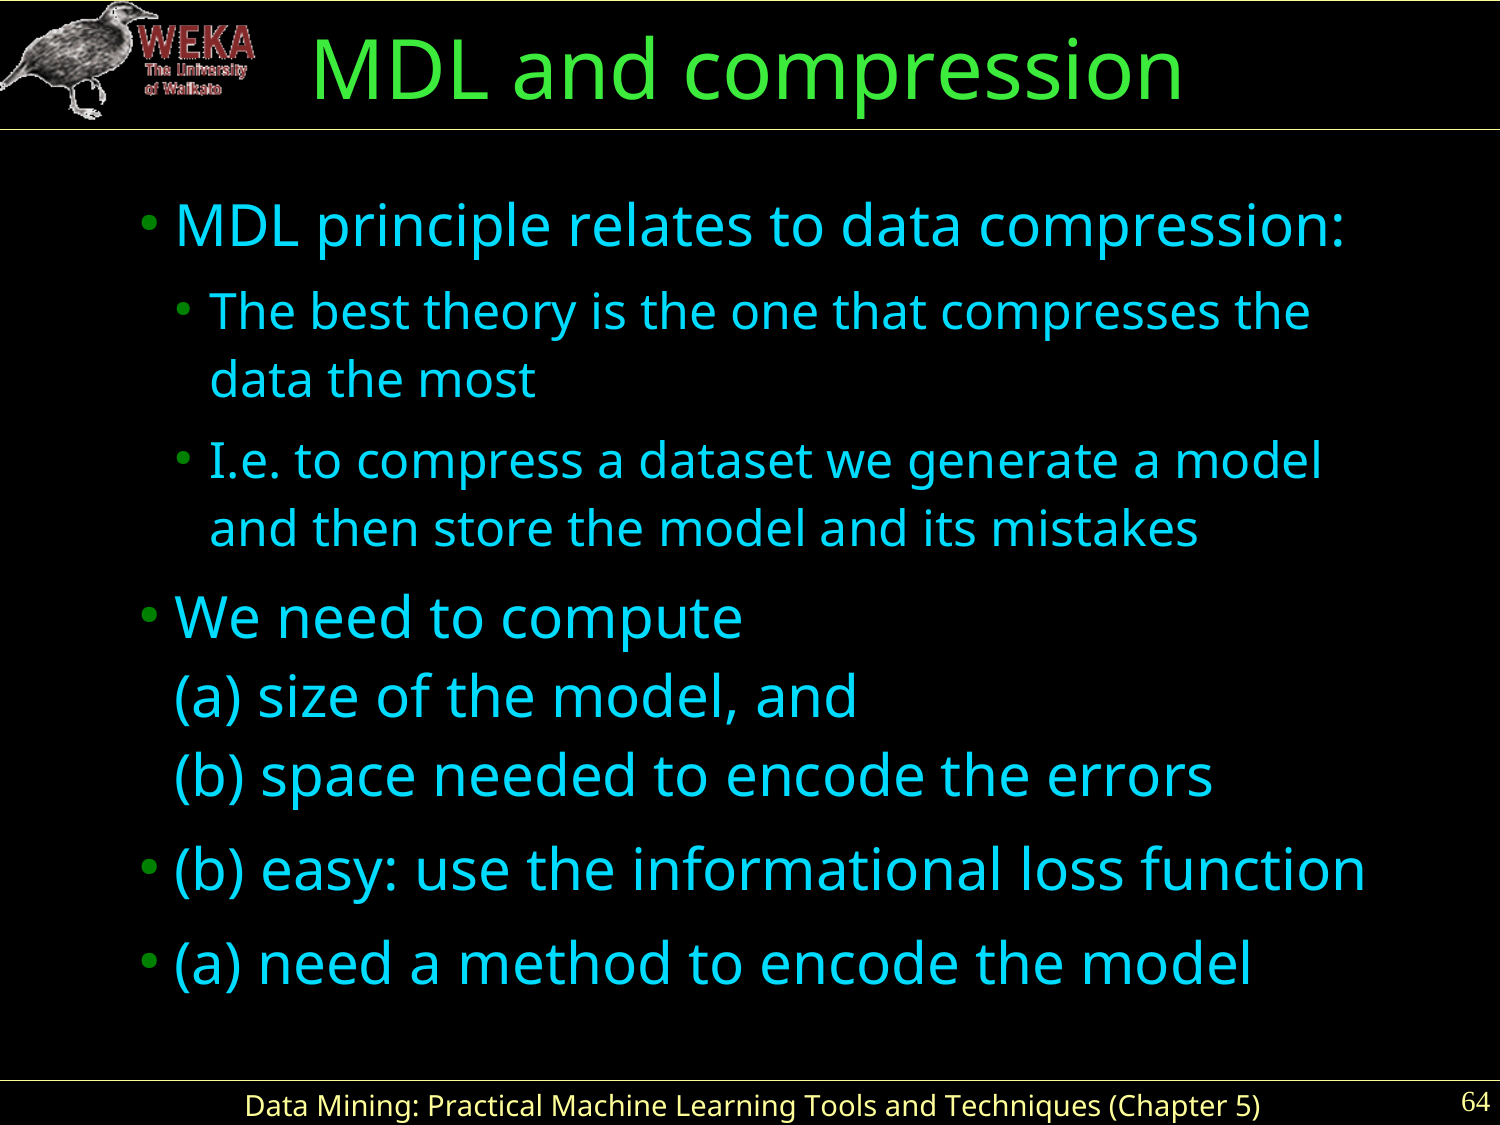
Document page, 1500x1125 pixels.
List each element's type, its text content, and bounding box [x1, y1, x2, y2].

picture [0, 1, 266, 129]
text_box MDL principle relates to data compression: The best theory is the one that compresses the data the most I.e. to compress a dataset we generate a model and then store the model and its mistakes We need to compute (a) size of the model, and (b) space needed to encode the errors (b) easy: use the informational loss function (a) need a method to encode the model [88, 177, 1388, 919]
title MDL and compression [295, 0, 1500, 148]
